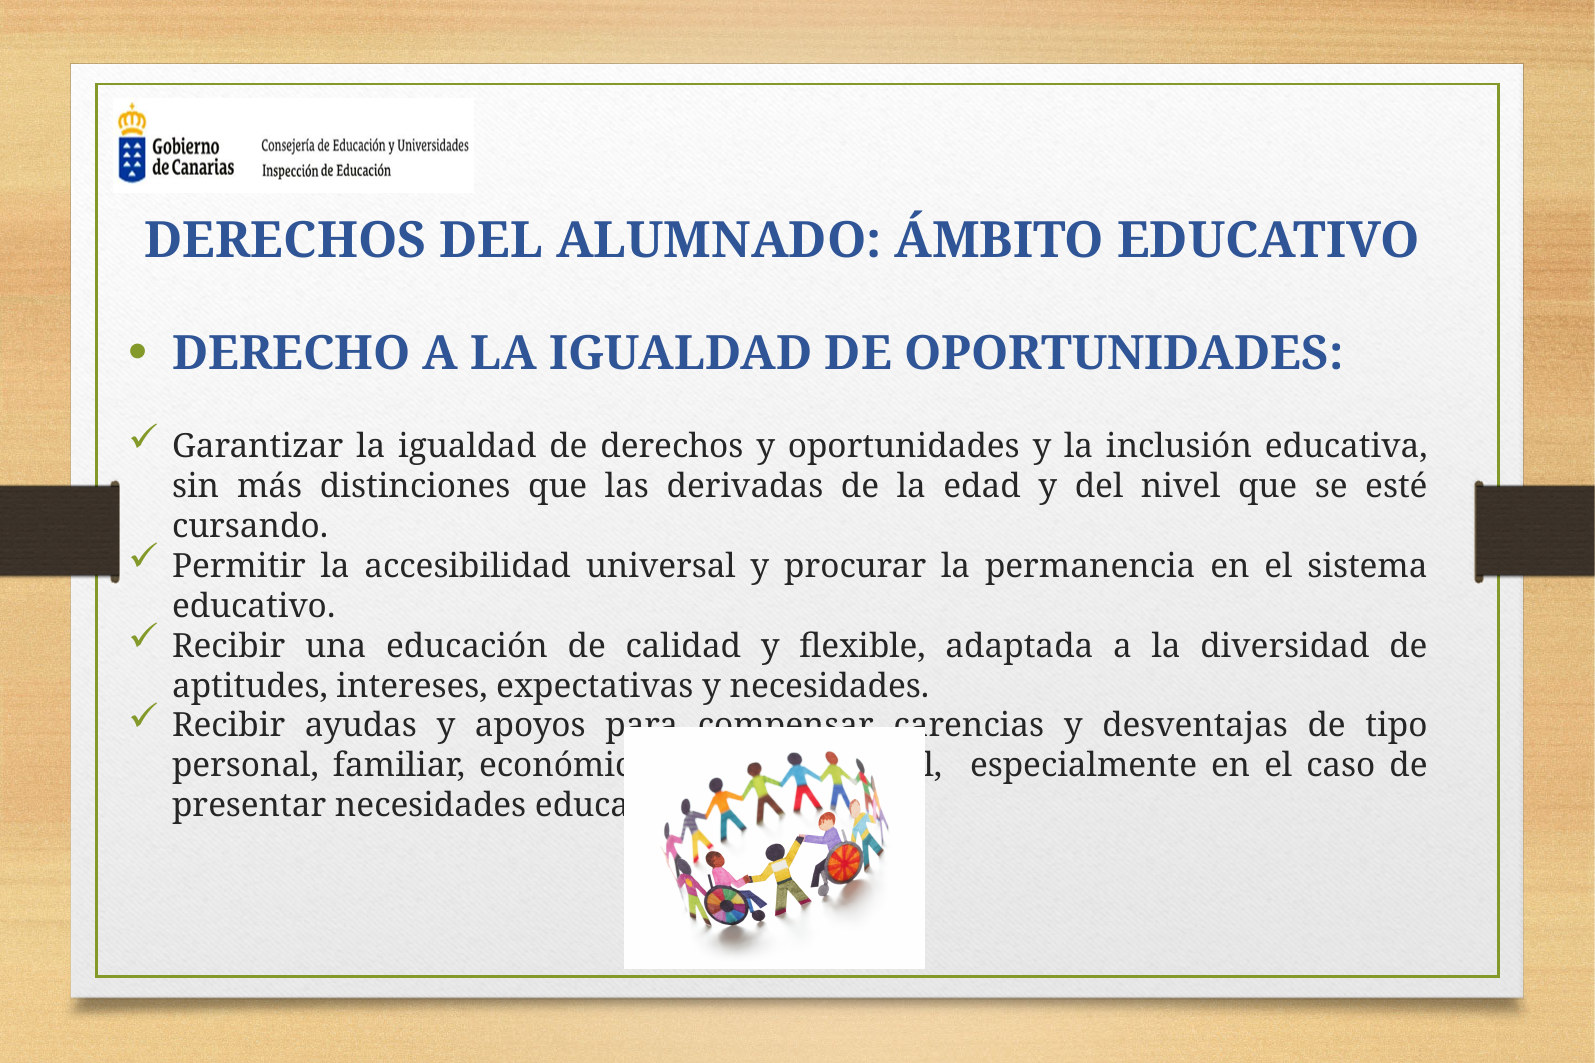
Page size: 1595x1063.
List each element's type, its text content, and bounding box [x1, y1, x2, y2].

picture [0, 0, 1595, 1063]
text_box DERECHO A LA IGUALDAD DE OPORTUNIDADES: Garantizar la igualdad de derechos y oportunidades y la inclusión educativa, sin más distinciones que las derivadas de la edad y del nivel que se esté cursando. Permitir la accesibilidad universal y procurar la permanencia en el sistema educativo. Recibir una educación de calidad y flexible, adaptada a la diversidad de aptitudes, intereses, expectativas y necesidades. Recibir ayudas y apoyos para compensar carencias y desventajas de tipo personal, familiar, económico, social y cultural, especialmente en el caso de presentar necesidades educativas especiales. [113, 315, 1445, 932]
text_box DERECHOS DEL ALUMNADO: ÁMBITO EDUCATIVO [60, 141, 1505, 334]
